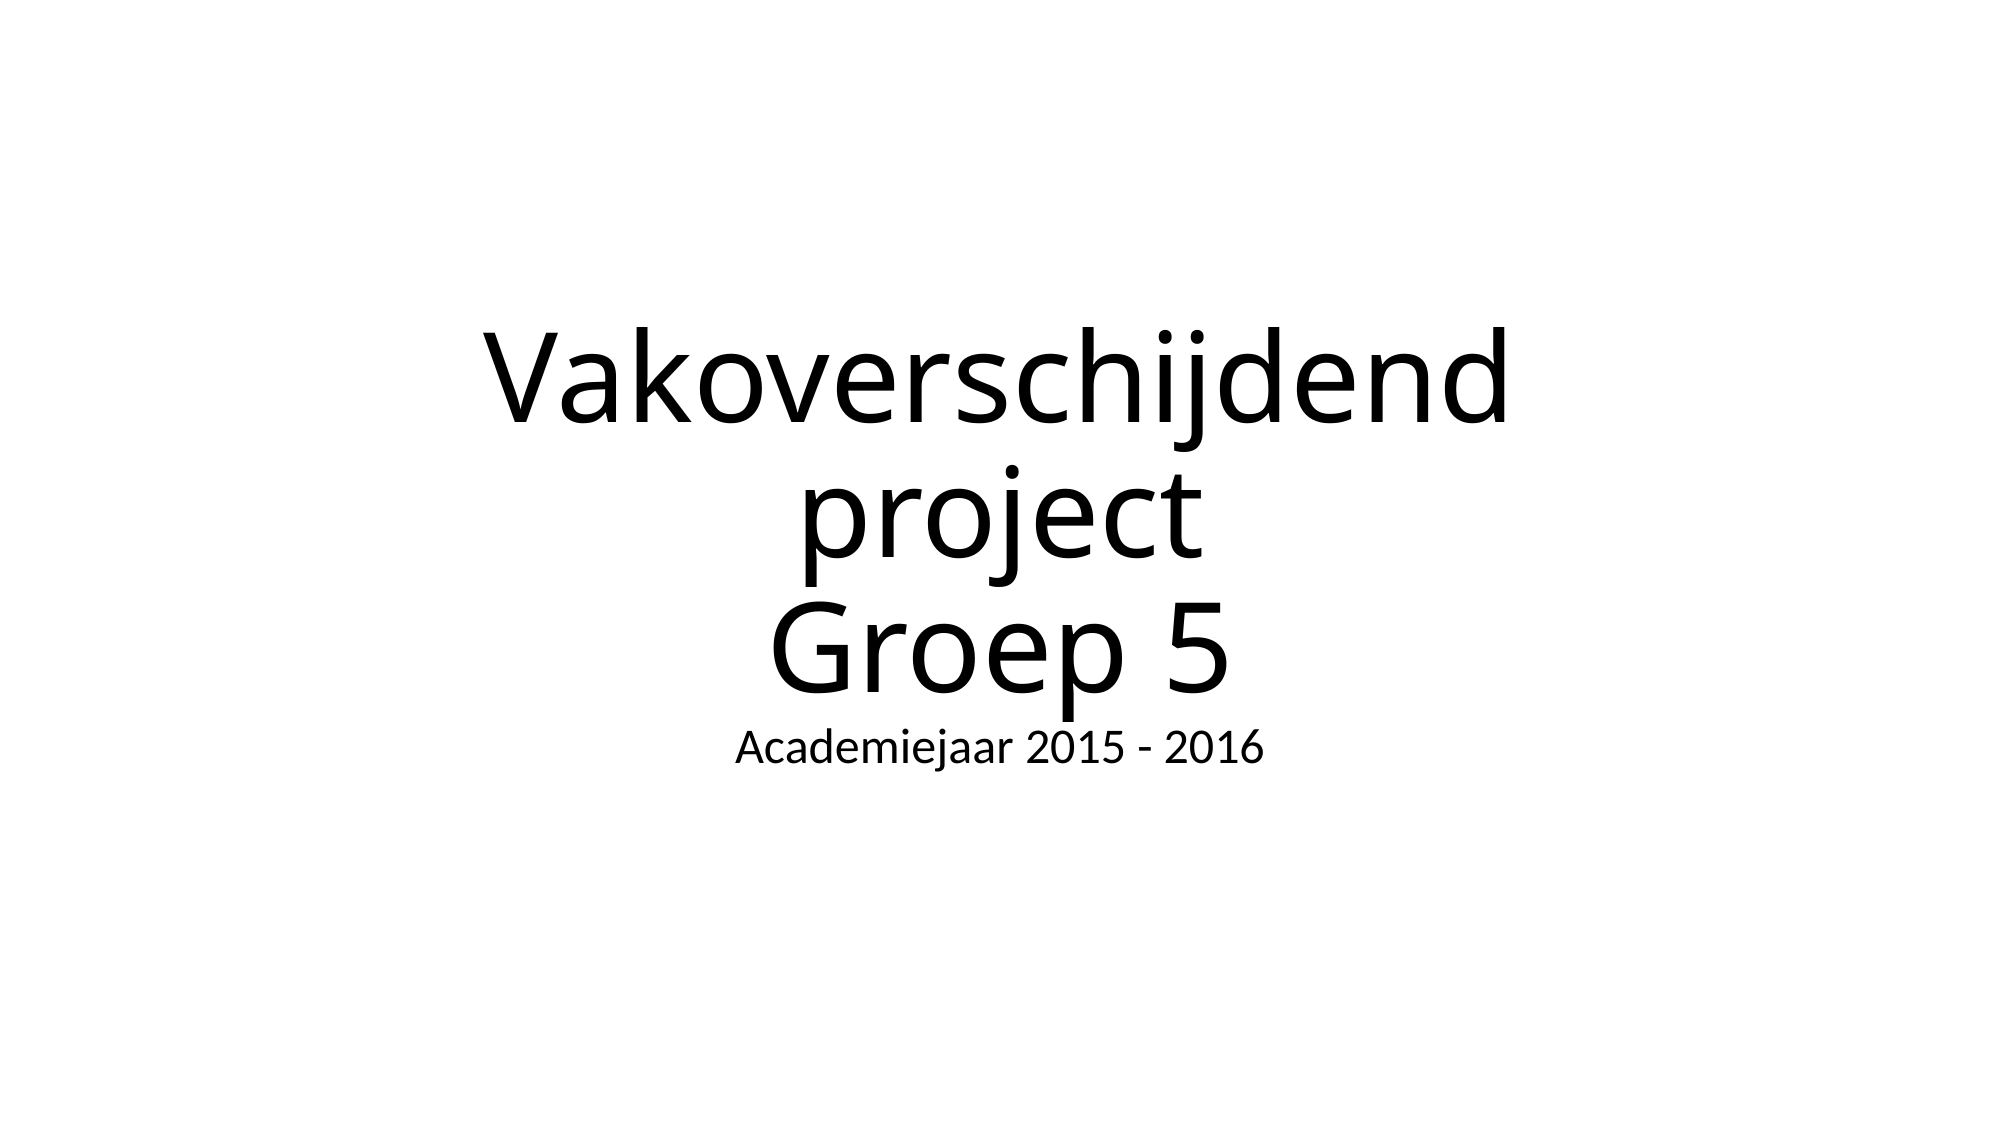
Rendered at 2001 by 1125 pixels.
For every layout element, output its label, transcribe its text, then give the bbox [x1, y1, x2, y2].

title Vakoverschijdend project Groep 5 [249, 306, 1750, 699]
subtitle Academiejaar 2015 - 2016 [249, 713, 1750, 985]
